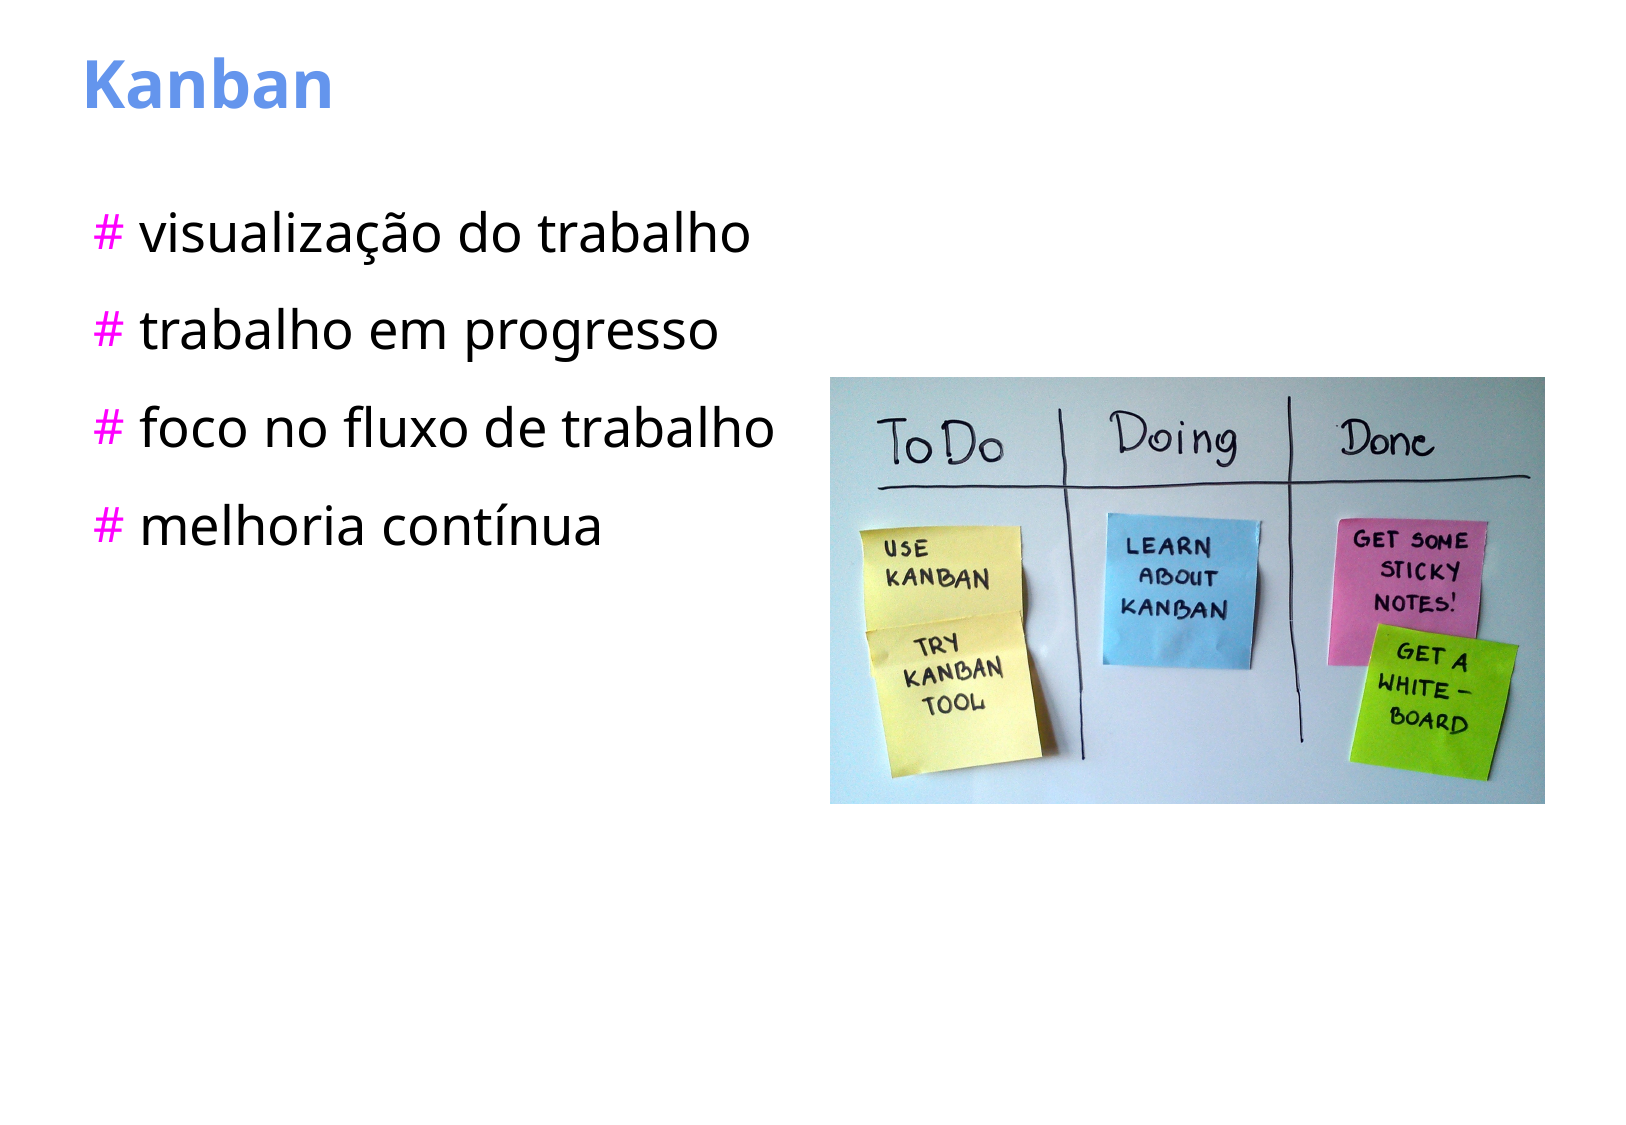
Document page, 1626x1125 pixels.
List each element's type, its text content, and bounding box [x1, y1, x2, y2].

list visualização do trabalho trabalho em progresso foco no fluxo de trabalho melhoria contínua [81, 165, 796, 1016]
picture [830, 233, 1545, 948]
title Kanban [81, 41, 1544, 122]
